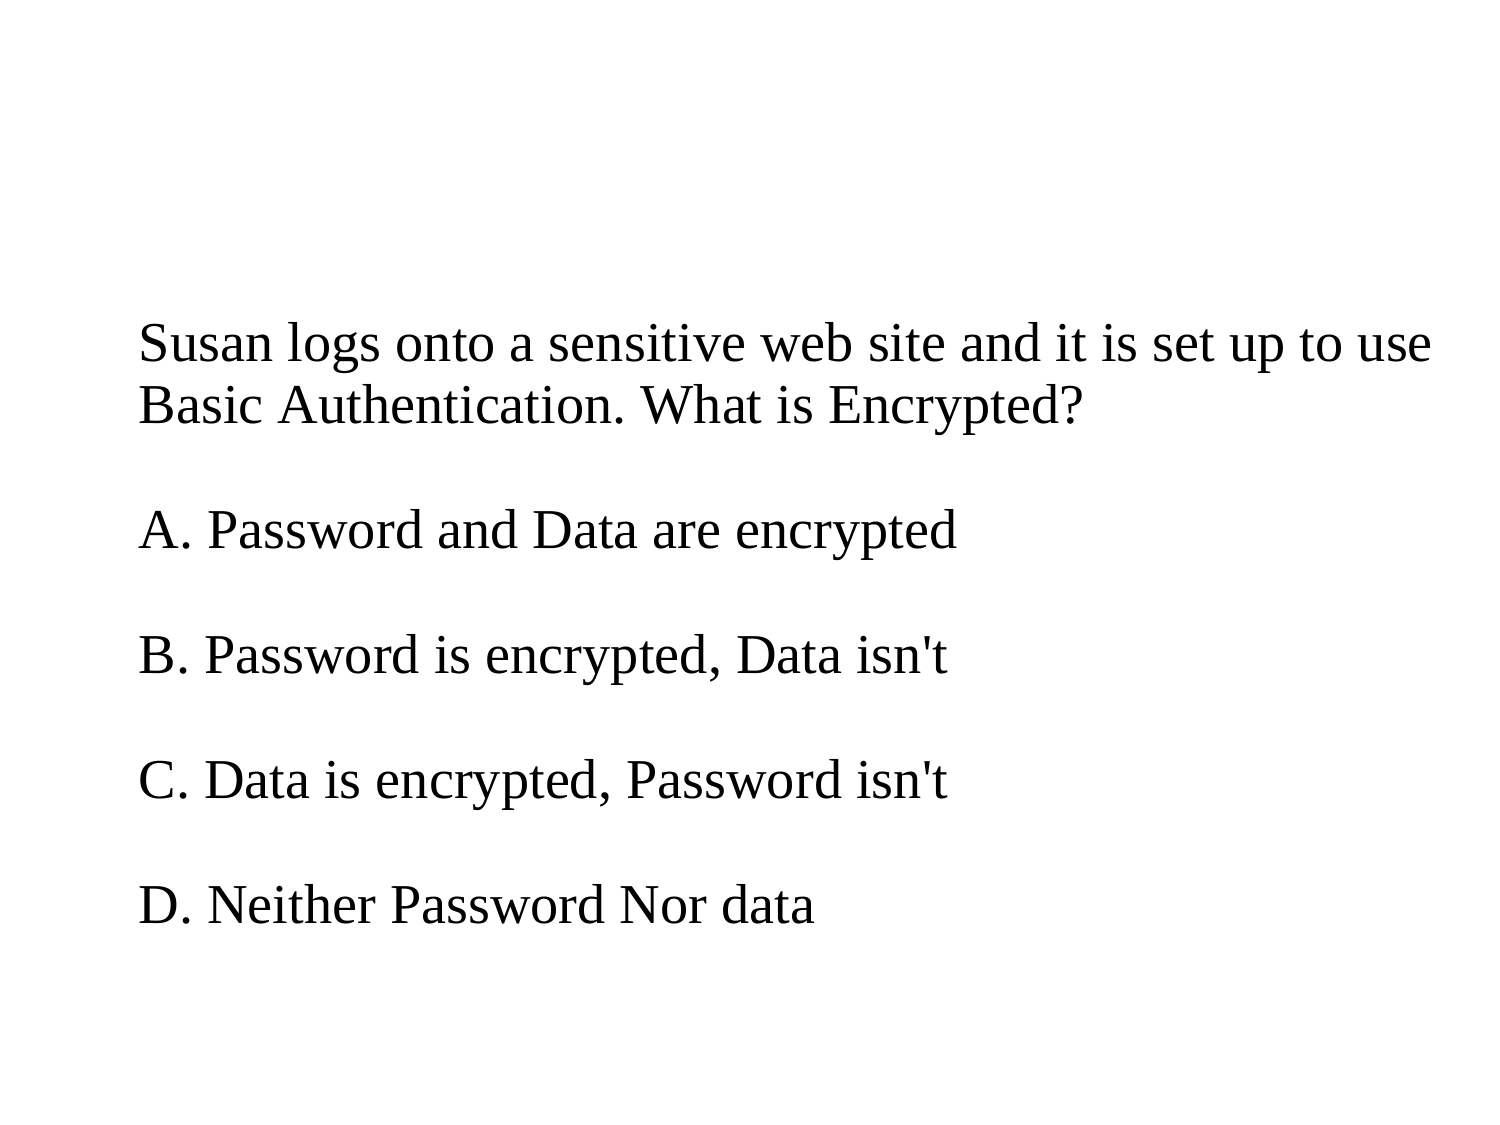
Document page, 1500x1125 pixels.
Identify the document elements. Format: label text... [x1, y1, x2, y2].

text_box Susan logs onto a sensitive web site and it is set up to use Basic Authentication. What is Encrypted? A. Password and Data are encrypted B. Password is encrypted, Data isn't C. Data is encrypted, Password isn't D. Neither Password Nor data [123, 303, 1500, 944]
